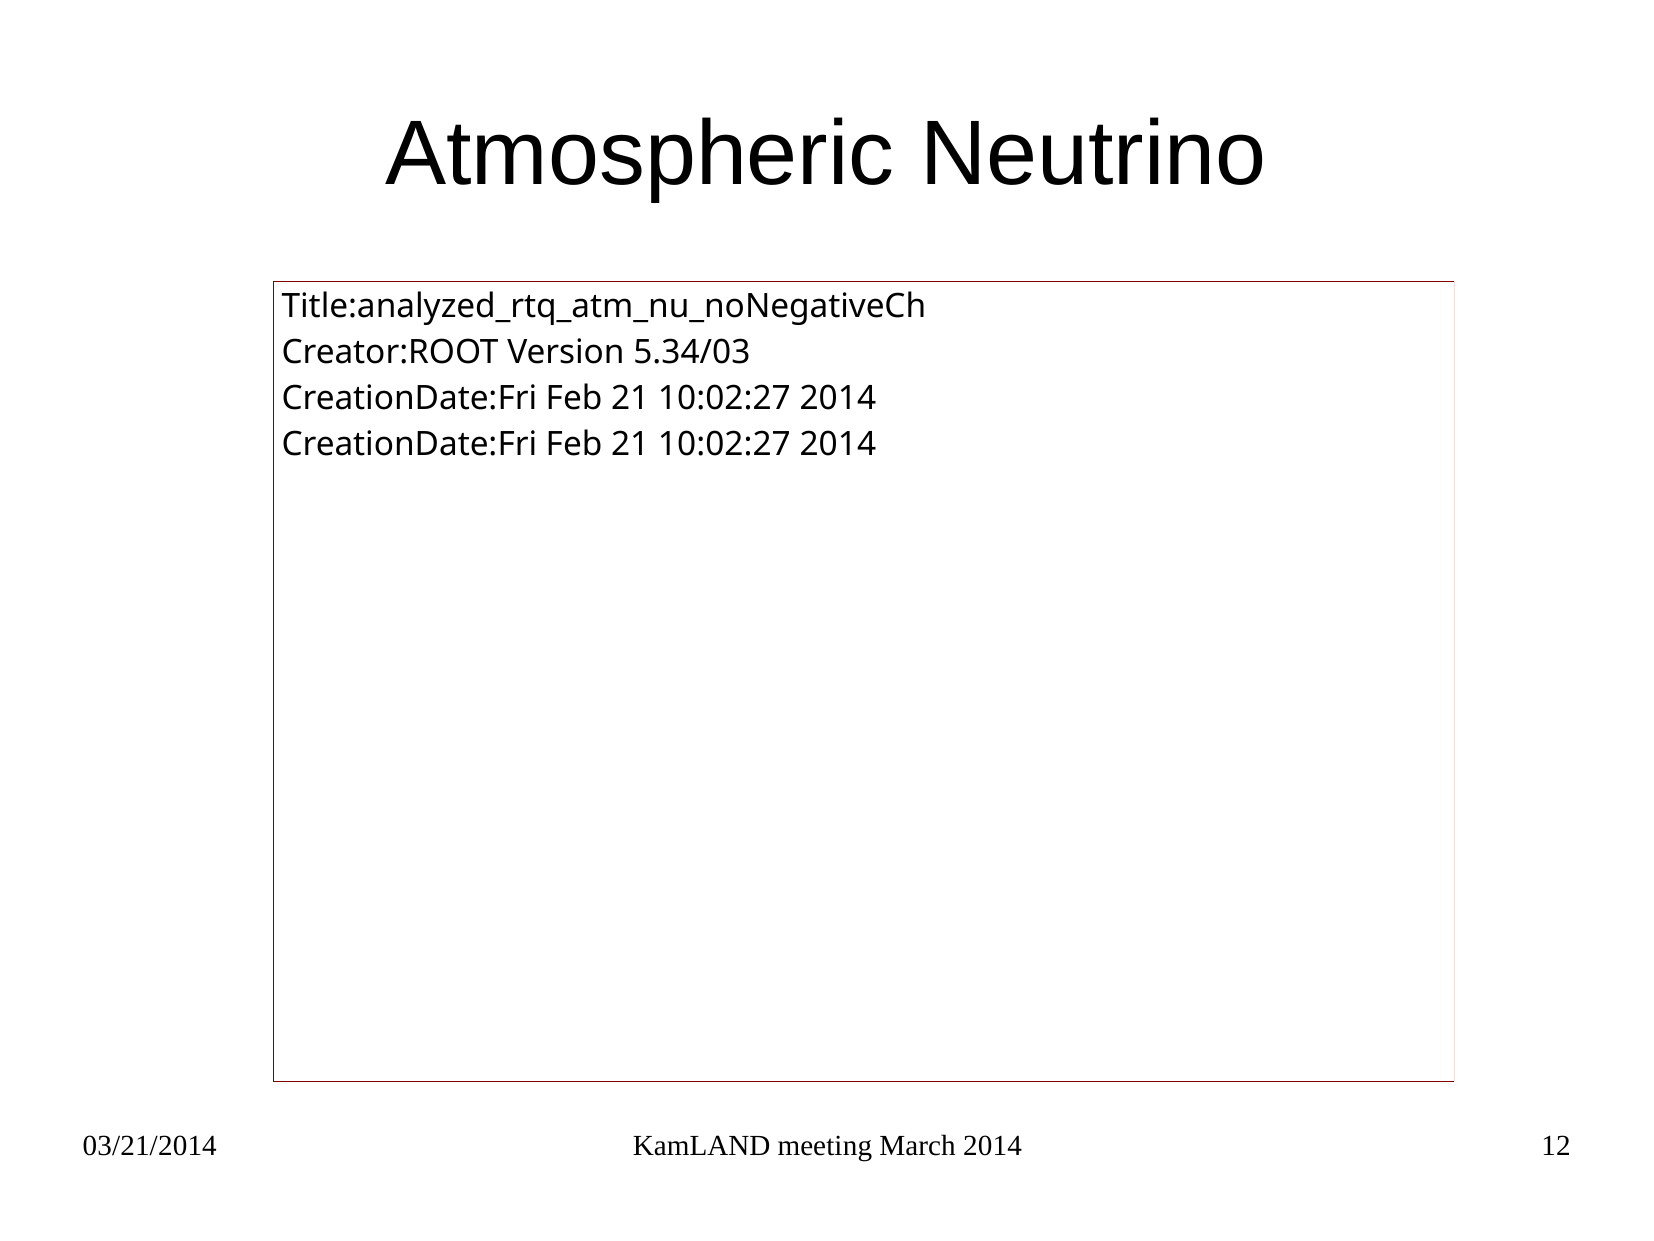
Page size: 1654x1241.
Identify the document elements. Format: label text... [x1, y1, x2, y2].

picture [270, 279, 1455, 1082]
title Atmospheric Neutrino [82, 49, 1571, 257]
